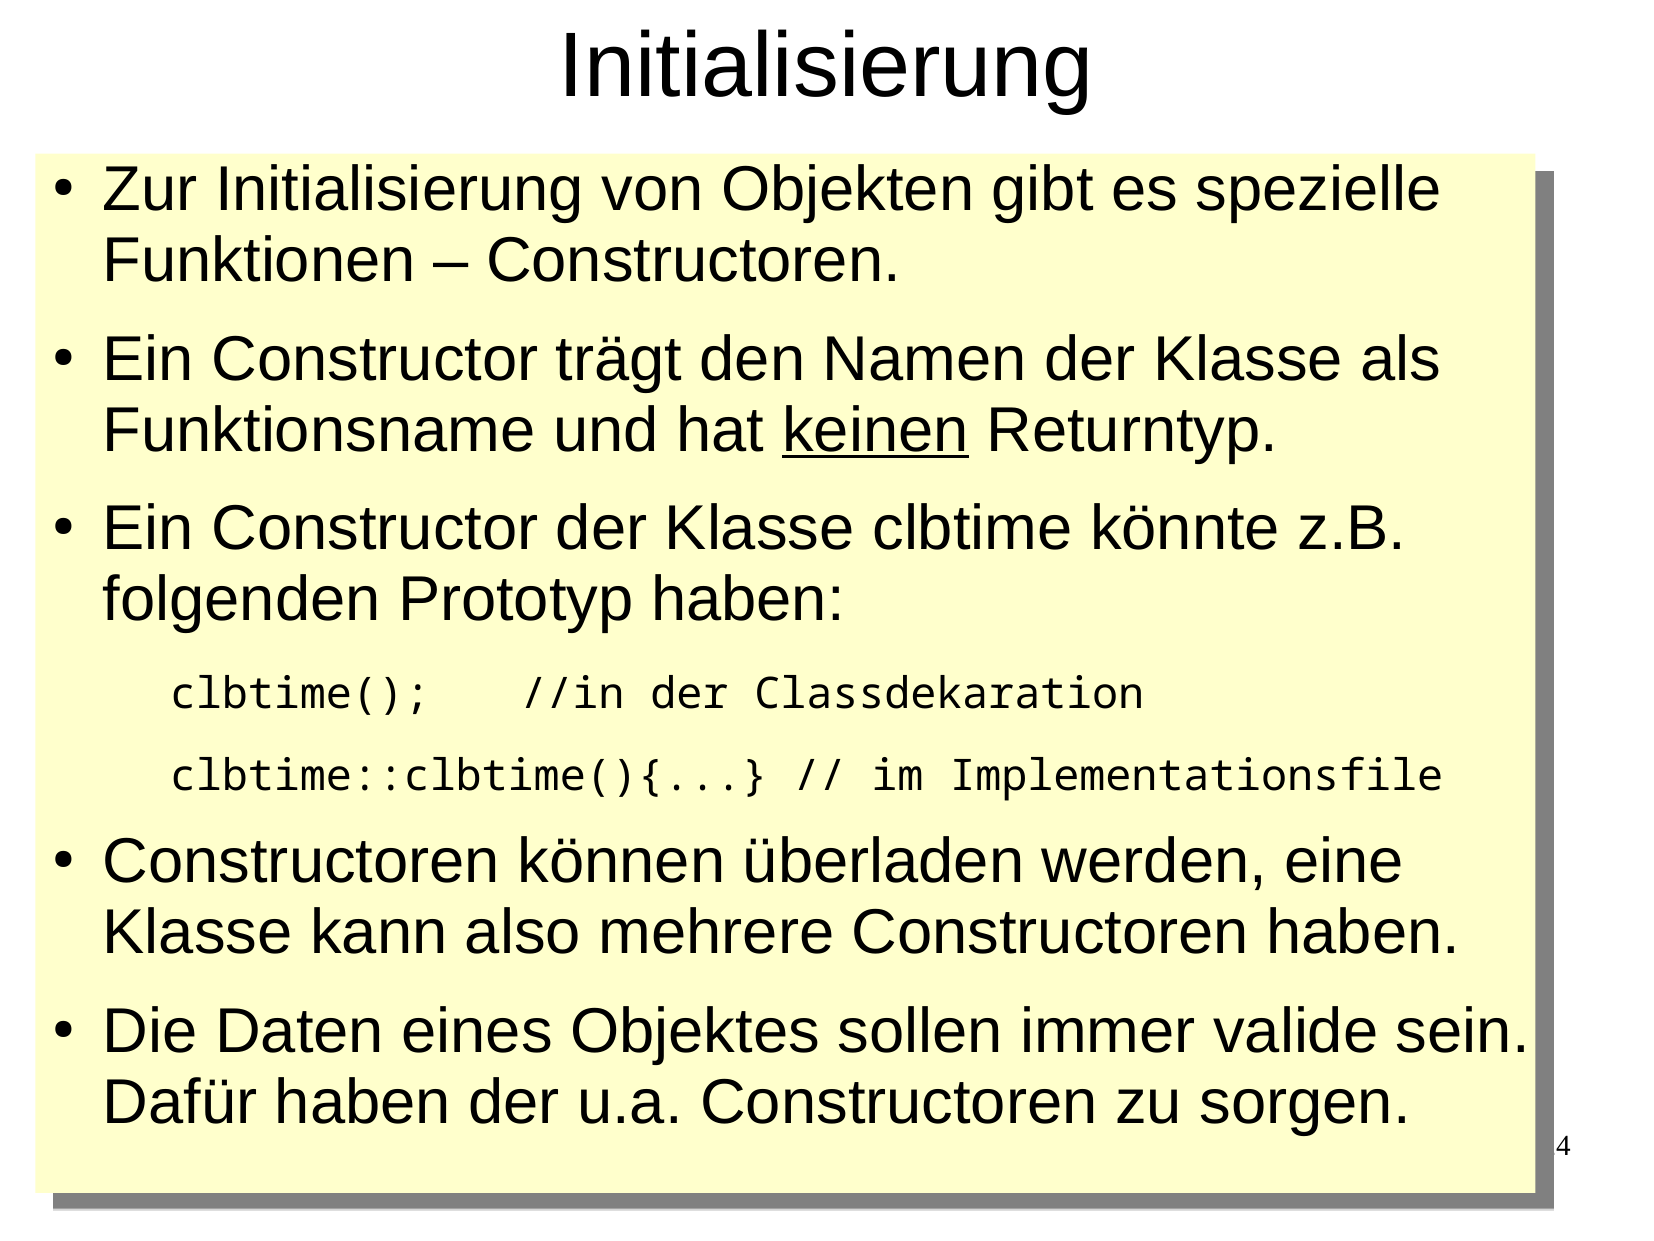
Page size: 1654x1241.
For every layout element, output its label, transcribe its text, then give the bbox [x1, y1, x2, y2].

title Initialisierung [82, 0, 1571, 168]
list Zur Initialisierung von Objekten gibt es spezielle Funktionen – Constructoren. Ein Constructor trägt den Namen der Klasse als Funktionsname und hat keinen Returntyp. Ein Constructor der Klasse clbtime könnte z.B. folgenden Prototyp haben: clbtime(); //in der Classdekaration clbtime::clbtime(){...} // im Implementationsfile Constructoren können überladen werden, eine Klasse kann also mehrere Constructoren haben. Die Daten eines Objektes sollen immer valide sein. Dafür haben der u.a. Constructoren zu sorgen. [35, 153, 1536, 1193]
